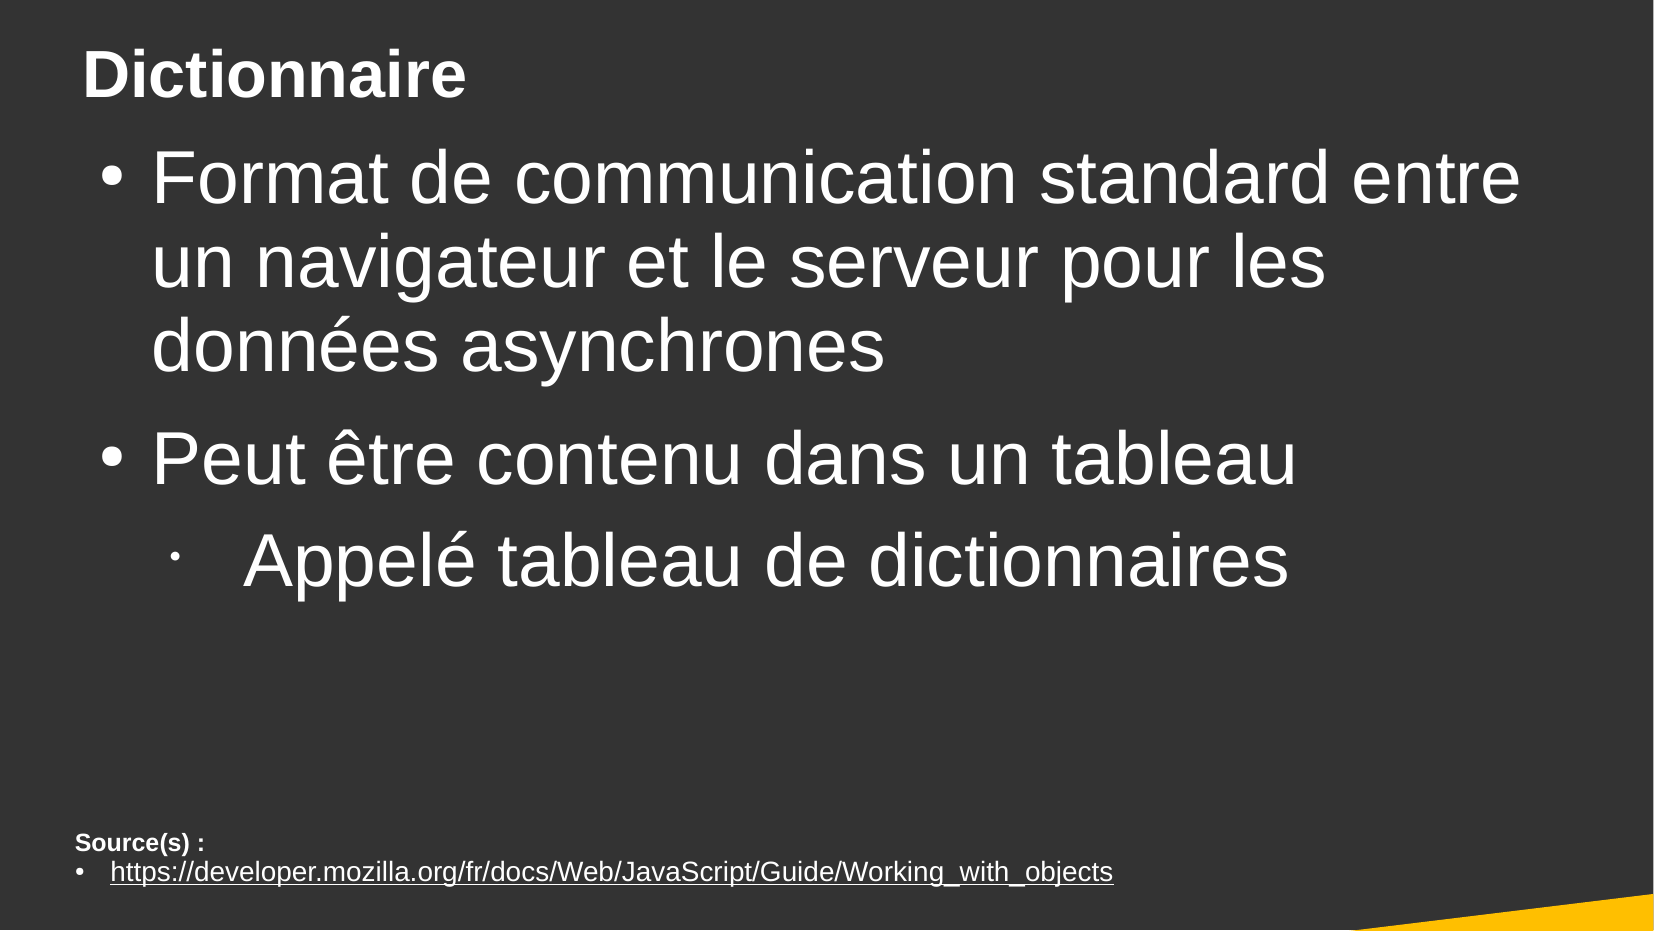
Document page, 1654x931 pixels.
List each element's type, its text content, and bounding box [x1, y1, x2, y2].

title Dictionnaire [82, 37, 1571, 114]
list Format de communication standard entre un navigateur et le serveur pour les données asynchrones Peut être contenu dans un tableau Appelé tableau de dictionnaires [80, 135, 1620, 650]
text_box Source(s) : https://developer.mozilla.org/fr/docs/Web/JavaScript/Guide/Working_with_objects [60, 821, 1583, 920]
text_box [1349, 893, 1654, 931]
